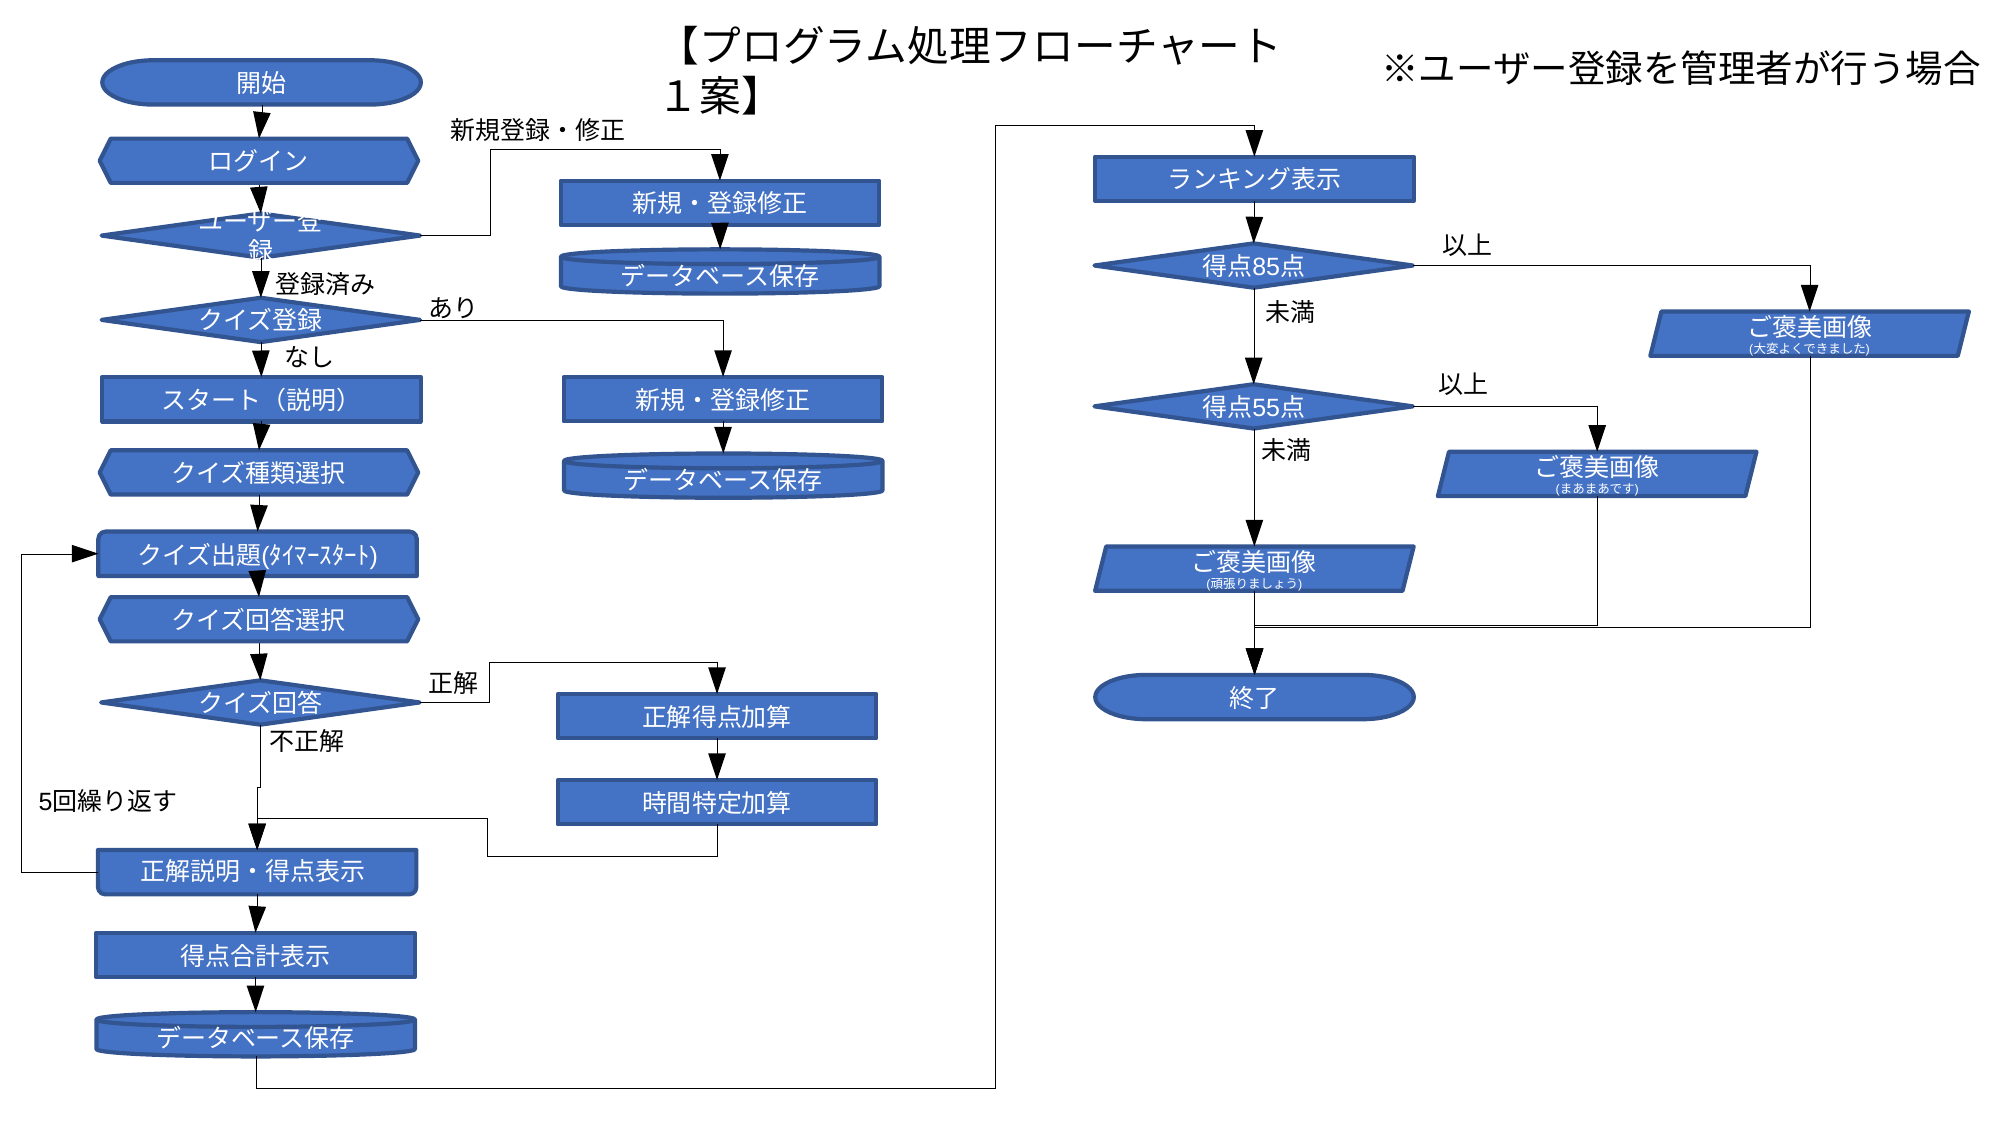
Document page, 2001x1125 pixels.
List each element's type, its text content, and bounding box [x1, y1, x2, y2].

text_box ランキング表示 [1095, 157, 1414, 201]
text_box 正解 [413, 659, 638, 705]
text_box 新規登録・修正 [435, 106, 660, 152]
text_box 5回繰り返す [24, 777, 200, 823]
text_box 正解得点加算 [558, 694, 876, 738]
text_box ご褒美画像 (まあまあです) [1437, 451, 1757, 497]
text_box ユーザー登録 [101, 214, 420, 258]
text_box 得点合計表示 [96, 933, 415, 977]
text_box 以上 [1427, 222, 1653, 268]
text_box 終了 [1095, 674, 1414, 720]
text_box ※ユーザー登録を管理者が行う場合 [1366, 31, 1976, 84]
text_box あり [413, 285, 638, 331]
text_box 不正解 [254, 717, 375, 763]
text_box スタート（説明） [102, 377, 421, 421]
text_box 未満 [1250, 288, 1475, 334]
text_box データベース保存 [564, 453, 883, 498]
text_box クイズ種類選択 [99, 450, 419, 495]
text_box なし [269, 334, 389, 380]
text_box [97, 850, 417, 895]
text_box 新規・登録修正 [564, 377, 882, 421]
text_box 未満 [1246, 427, 1471, 473]
text_box データベース保存 [96, 1012, 415, 1057]
text_box ログイン [99, 138, 419, 183]
text_box 時間特定加算 [558, 780, 876, 824]
text_box クイズ回答 [101, 680, 413, 724]
text_box 得点55点 [1094, 384, 1412, 428]
text_box ご褒美画像 (頑張りましょう) [1095, 546, 1414, 591]
text_box クイズ回答選択 [99, 597, 419, 642]
text_box 【プログラム処理フローチャート１案】 [643, 12, 1319, 78]
text_box 得点85点 [1094, 243, 1412, 288]
text_box 正解説明・得点表示 [123, 848, 383, 893]
text_box 開始 [102, 60, 421, 105]
text_box クイズ出題(ﾀｲﾏｰｽﾀｰﾄ) [98, 531, 417, 576]
text_box クイズ登録 [101, 297, 413, 343]
text_box データベース保存 [560, 249, 880, 294]
text_box ご褒美画像 (大変よくできました) [1650, 311, 1969, 356]
text_box 以上 [1423, 360, 1648, 406]
text_box 登録済み [262, 261, 406, 307]
text_box 新規・登録修正 [561, 181, 879, 225]
